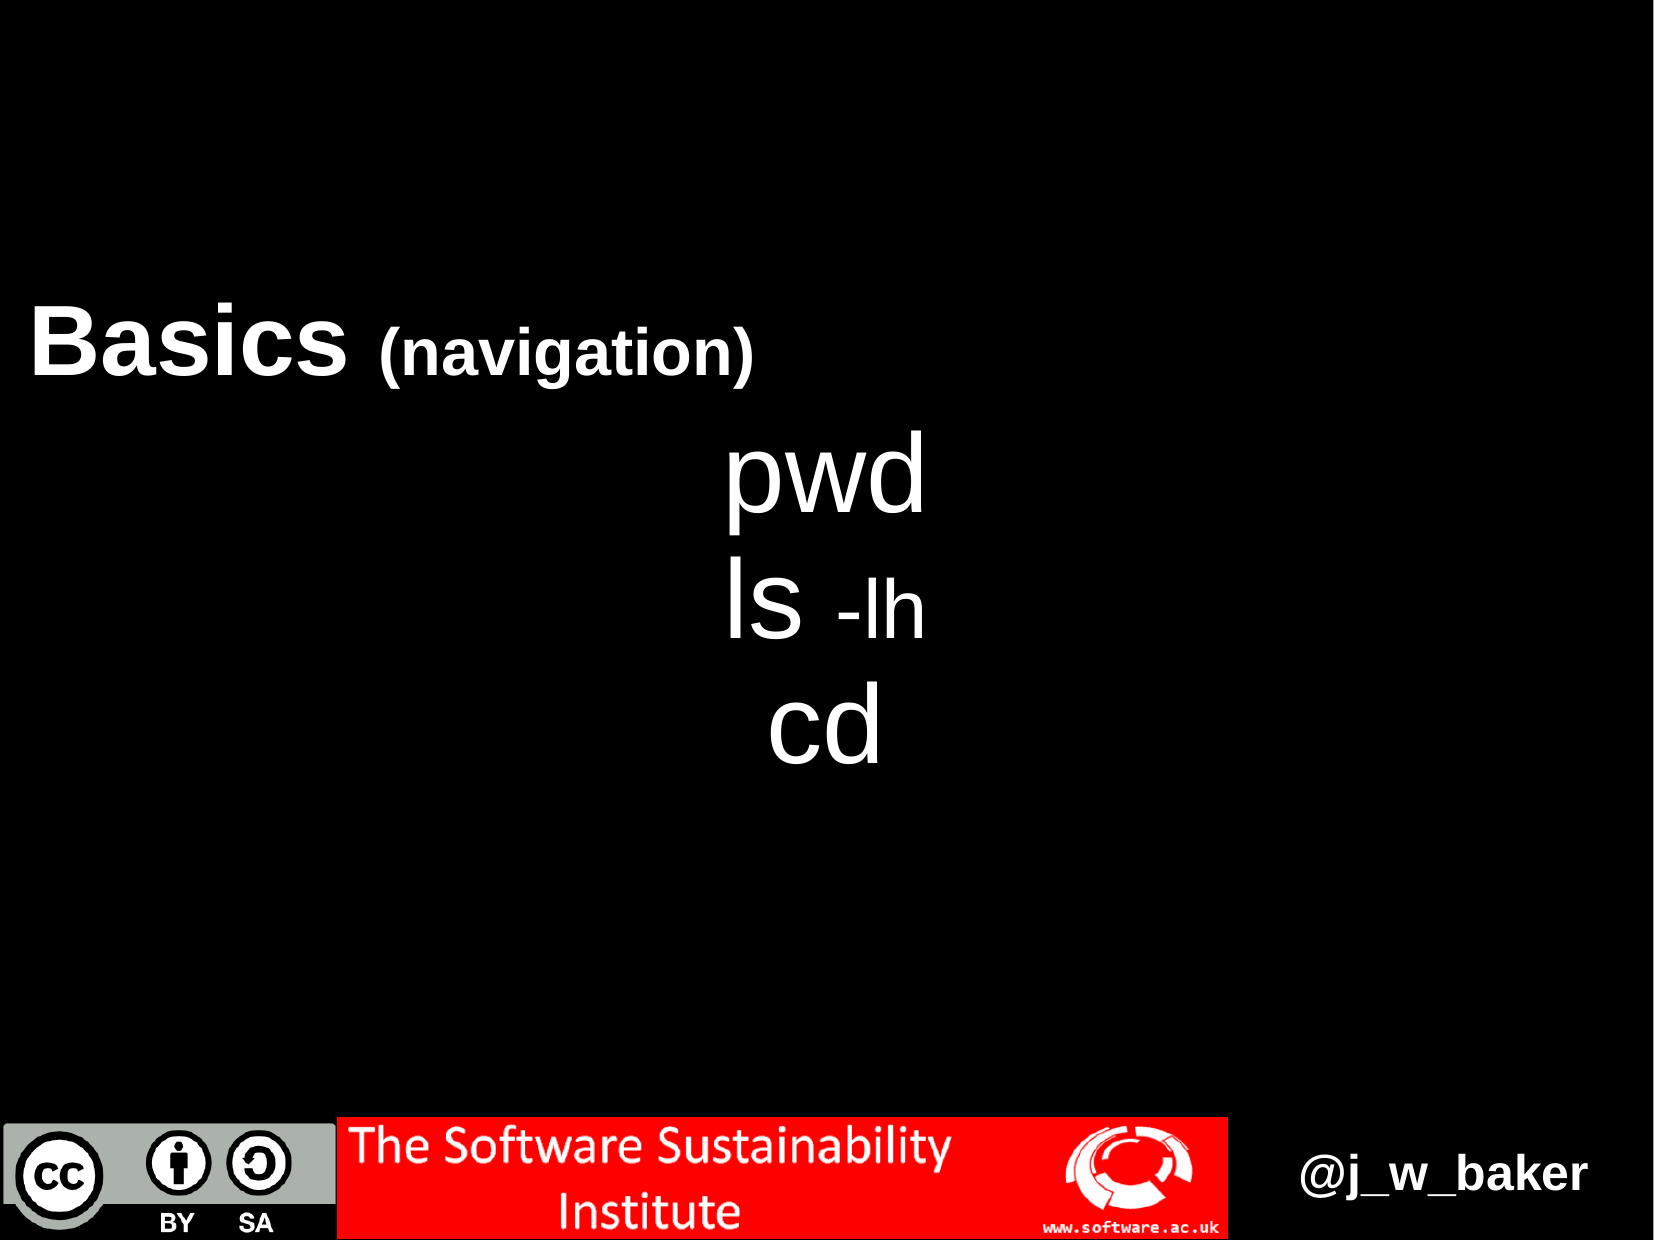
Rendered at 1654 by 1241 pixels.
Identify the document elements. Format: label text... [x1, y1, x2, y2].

text_box @j_w_baker [1266, 1085, 1622, 1241]
text_box Basics (navigation) pwd ls -lh cd [28, 283, 1623, 789]
picture [0, 1117, 1228, 1239]
